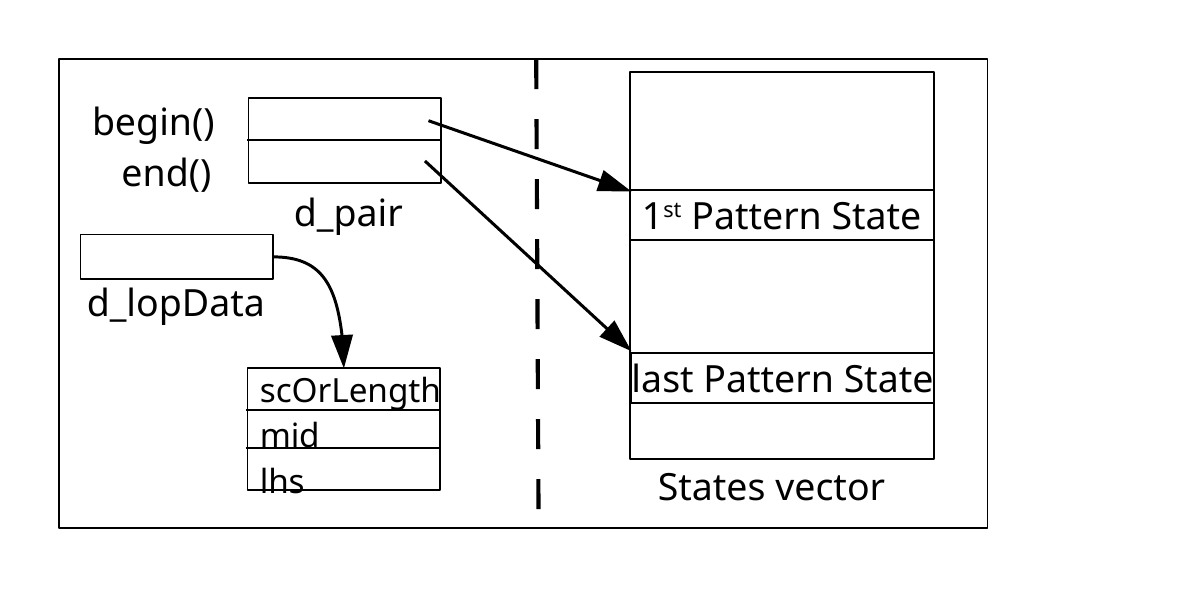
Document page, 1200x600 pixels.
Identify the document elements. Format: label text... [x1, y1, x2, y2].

text_box scOrLength mid lhs [245, 359, 457, 496]
text_box d_pair [279, 178, 414, 239]
text_box States vector [643, 452, 883, 513]
text_box last Pattern State [631, 352, 934, 403]
text_box begin() end() [77, 88, 232, 194]
text_box d_lopData [72, 268, 270, 329]
text_box 1st Pattern State [629, 189, 934, 240]
